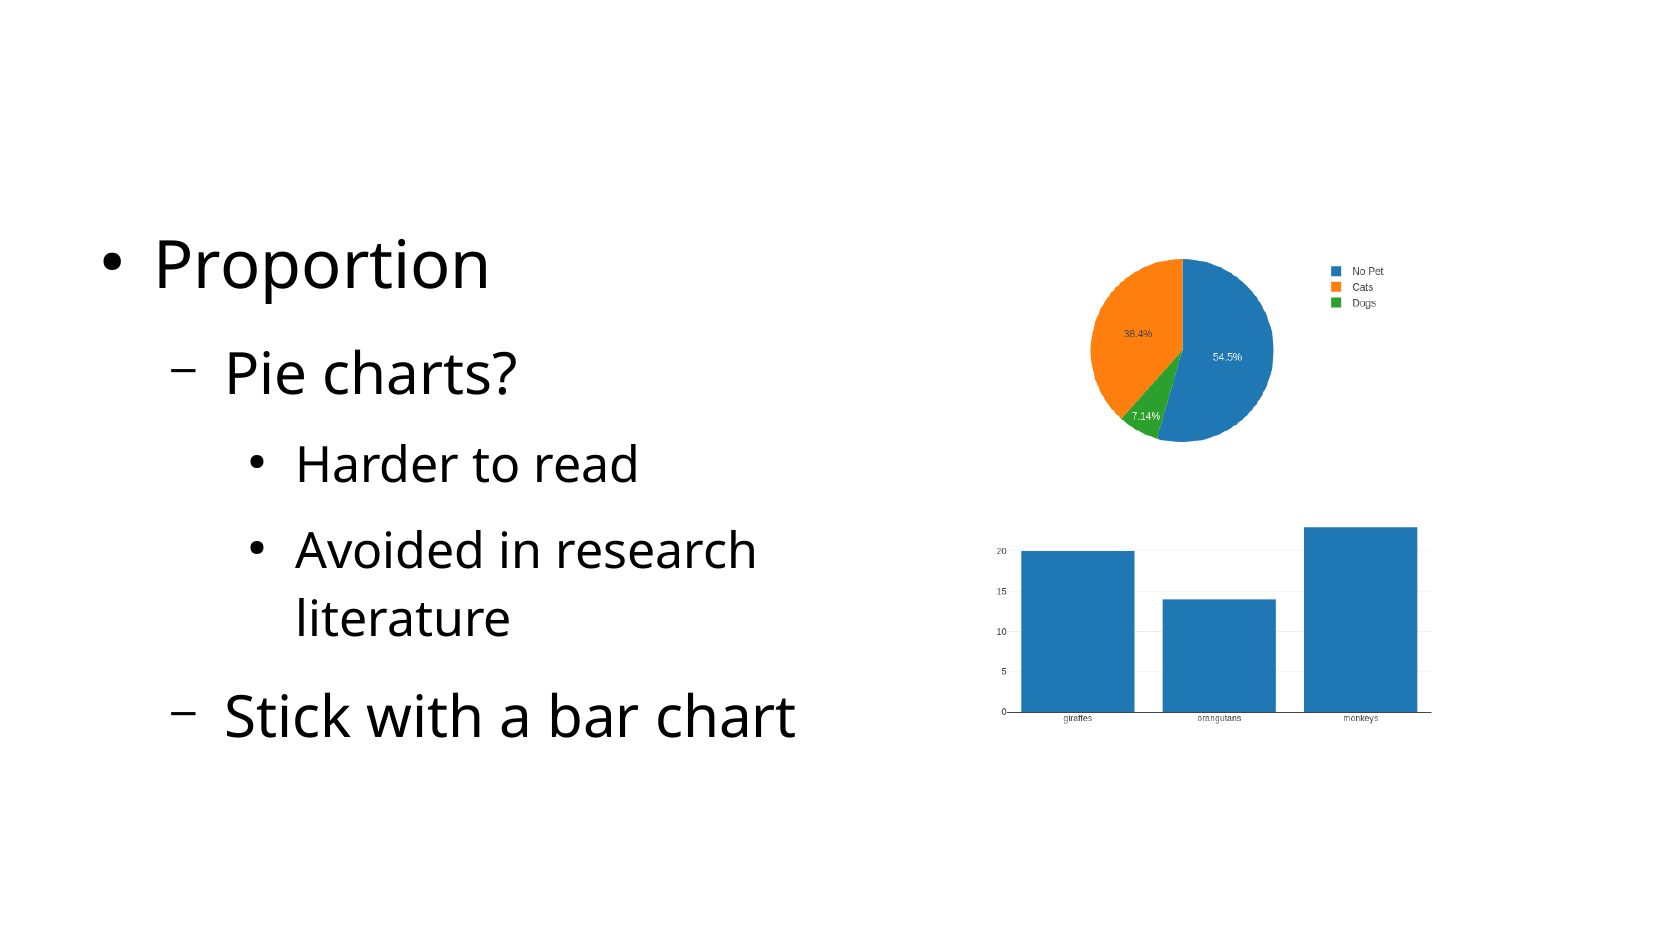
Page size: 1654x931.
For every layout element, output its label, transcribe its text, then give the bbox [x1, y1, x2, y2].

picture [965, 499, 1452, 757]
list Proportion Pie charts? Harder to read Avoided in research literature Stick with a bar chart [82, 217, 809, 758]
picture [1006, 217, 1410, 475]
